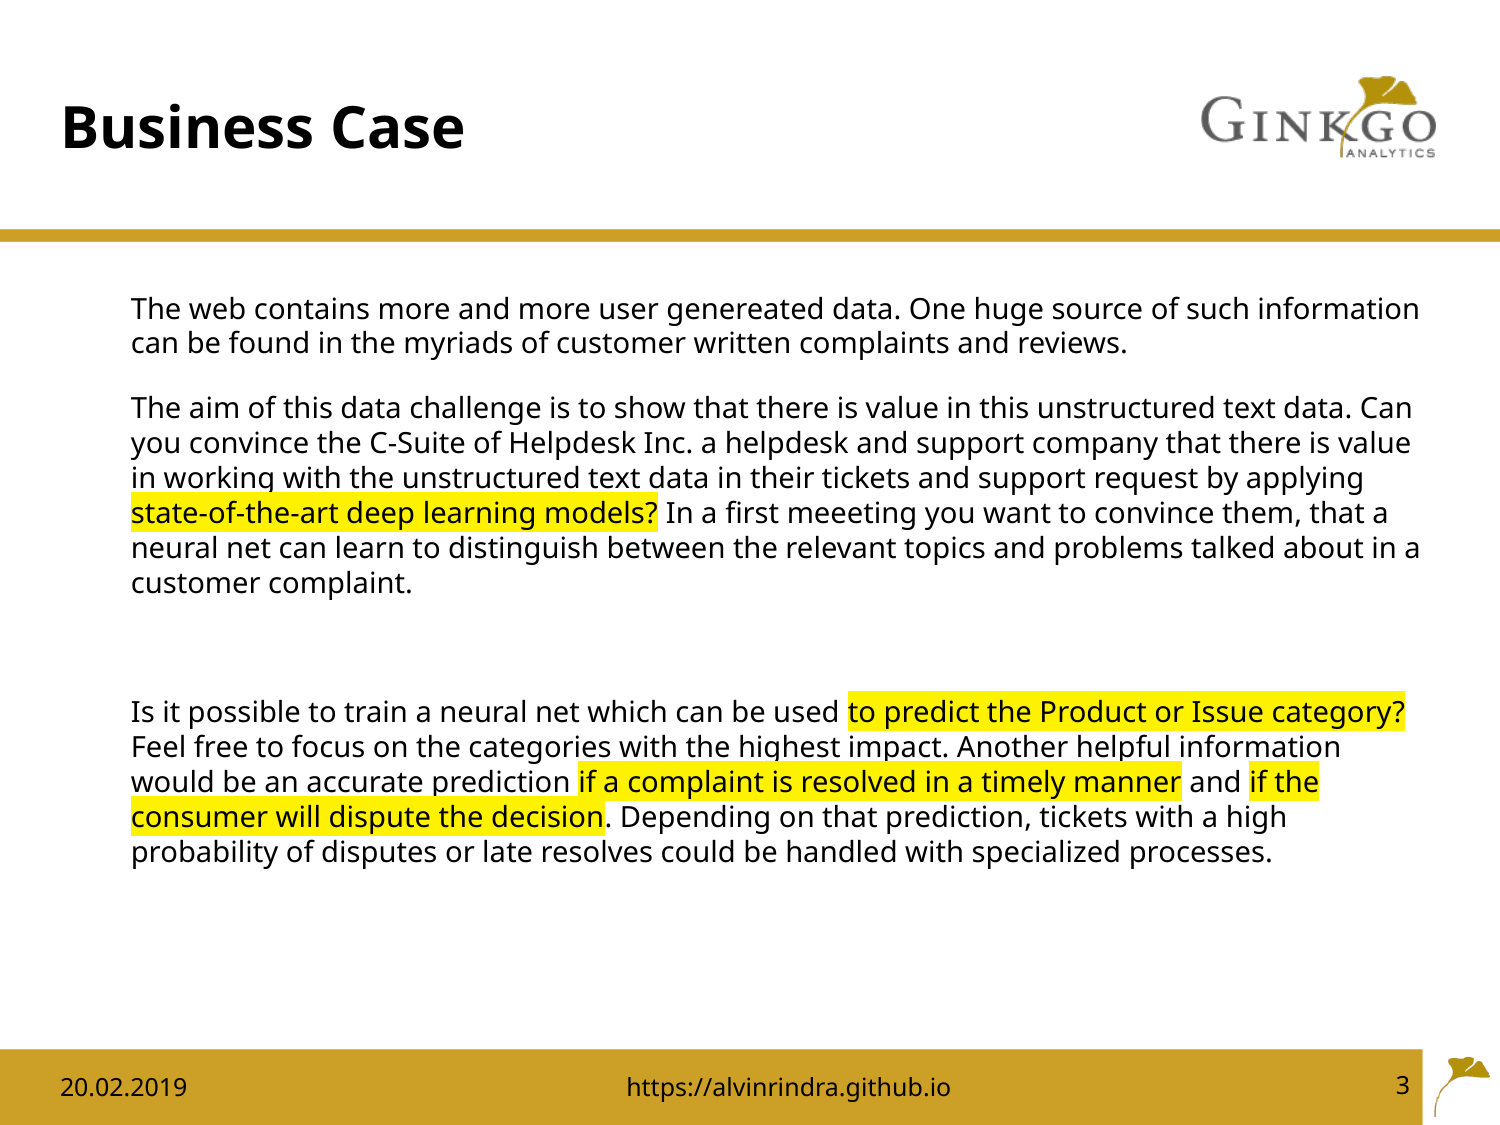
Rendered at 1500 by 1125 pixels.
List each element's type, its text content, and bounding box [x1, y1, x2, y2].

text_box https://alvinrindra.github.io [266, 1056, 993, 1117]
text_box 20.02.2019 [60, 1056, 266, 1117]
list Business Case [60, 90, 1054, 274]
picture [0, 0, 1500, 1125]
list The web contains more and more user genereated data. One huge source of such information can be found in the myriads of customer written complaints and reviews. The aim of this data challenge is to show that there is value in this unstructured text data. Can you convince the C-Suite of Helpdesk Inc. a helpdesk and support company that there is value in working with the unstructured text data in their tickets and support request by applying state-of-the-art deep learning models? In a first meeeting you want to convince them, that a neural net can learn to distinguish between the relevant topics and problems talked about in a customer complaint. Is it possible to train a neural net which can be used to predict the Product or Issue category? Feel free to focus on the categories with the highest impact. Another helpful information would be an accurate prediction if a complaint is resolved in a timely manner and if the consumer will dispute the decision. Depending on that prediction, tickets with a high probability of disputes or late resolves could be handled with specialized processes. [60, 289, 1425, 1081]
text_box <number> [1196, 1056, 1425, 1117]
